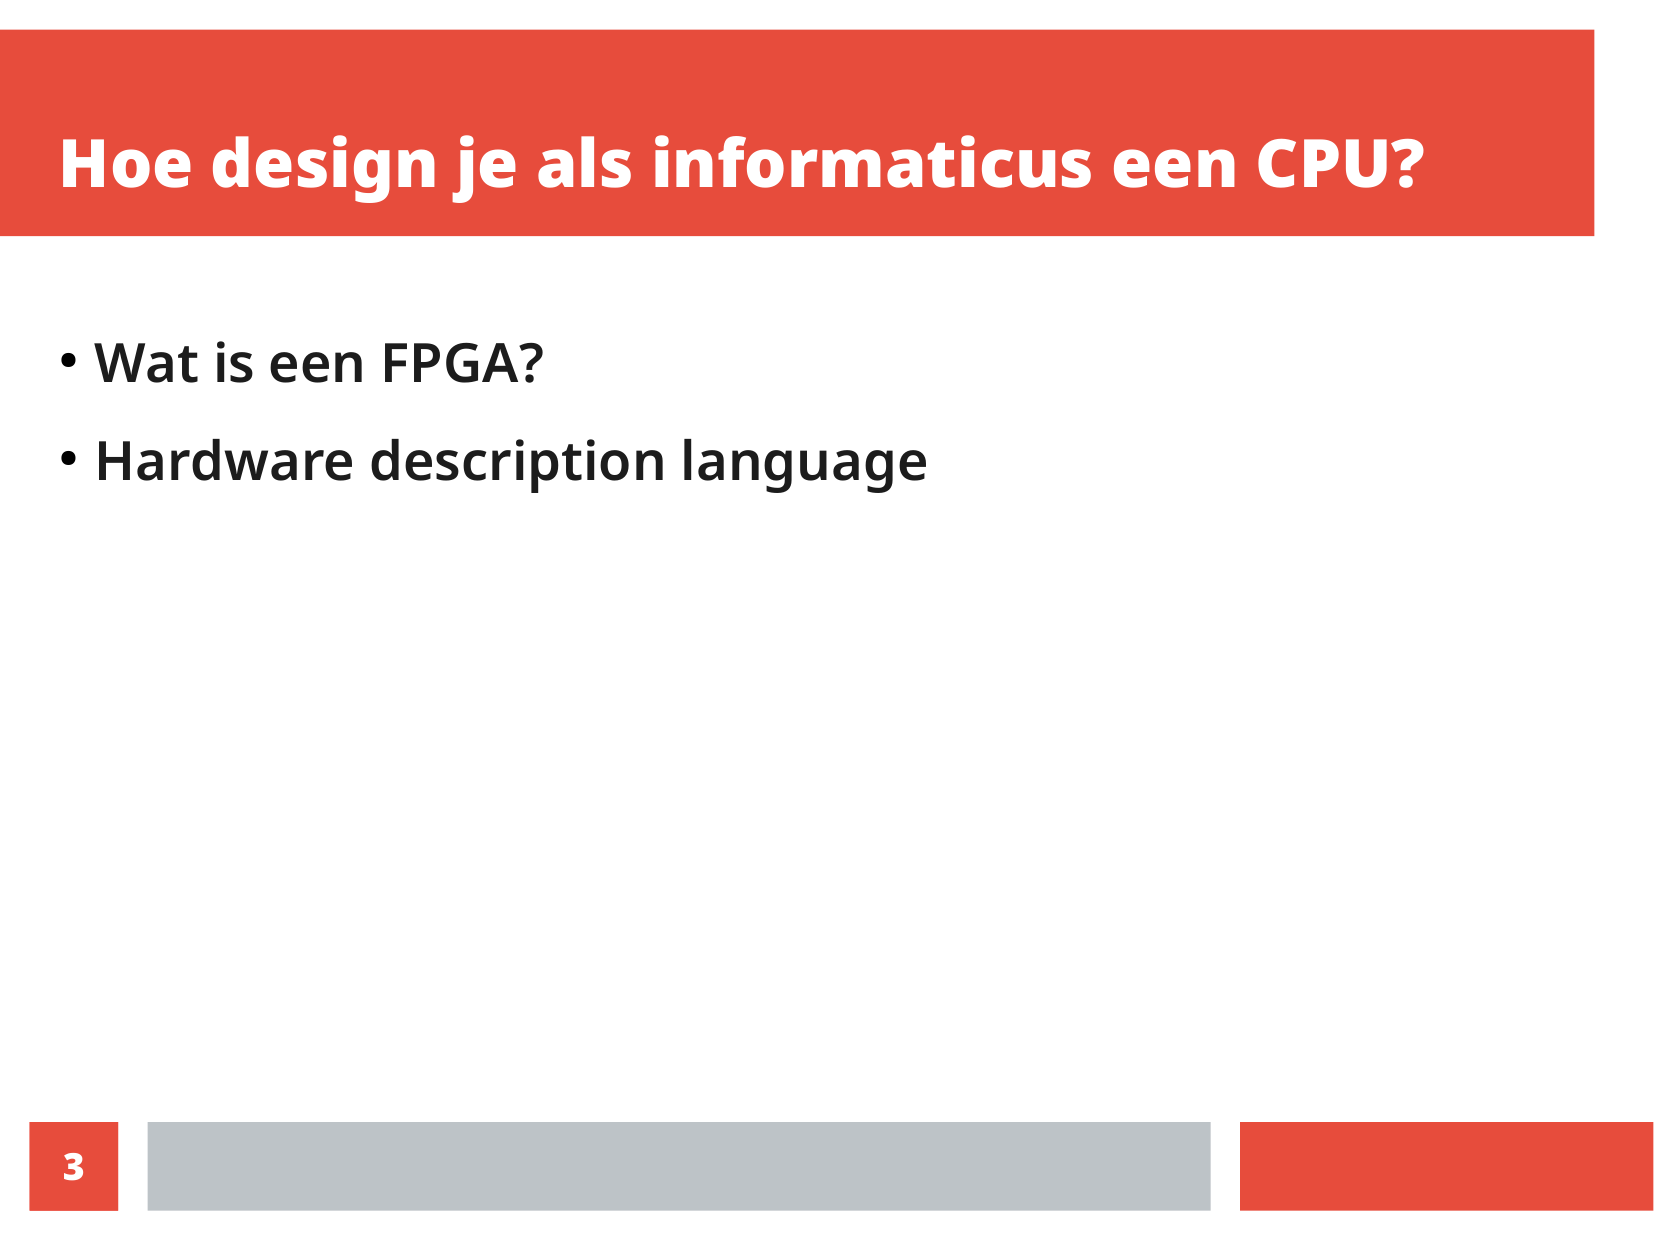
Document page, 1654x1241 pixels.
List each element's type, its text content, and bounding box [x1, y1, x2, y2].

title Hoe design je als informaticus een CPU? [59, 59, 1595, 207]
list Wat is een FPGA? Hardware description language [59, 324, 1565, 1093]
